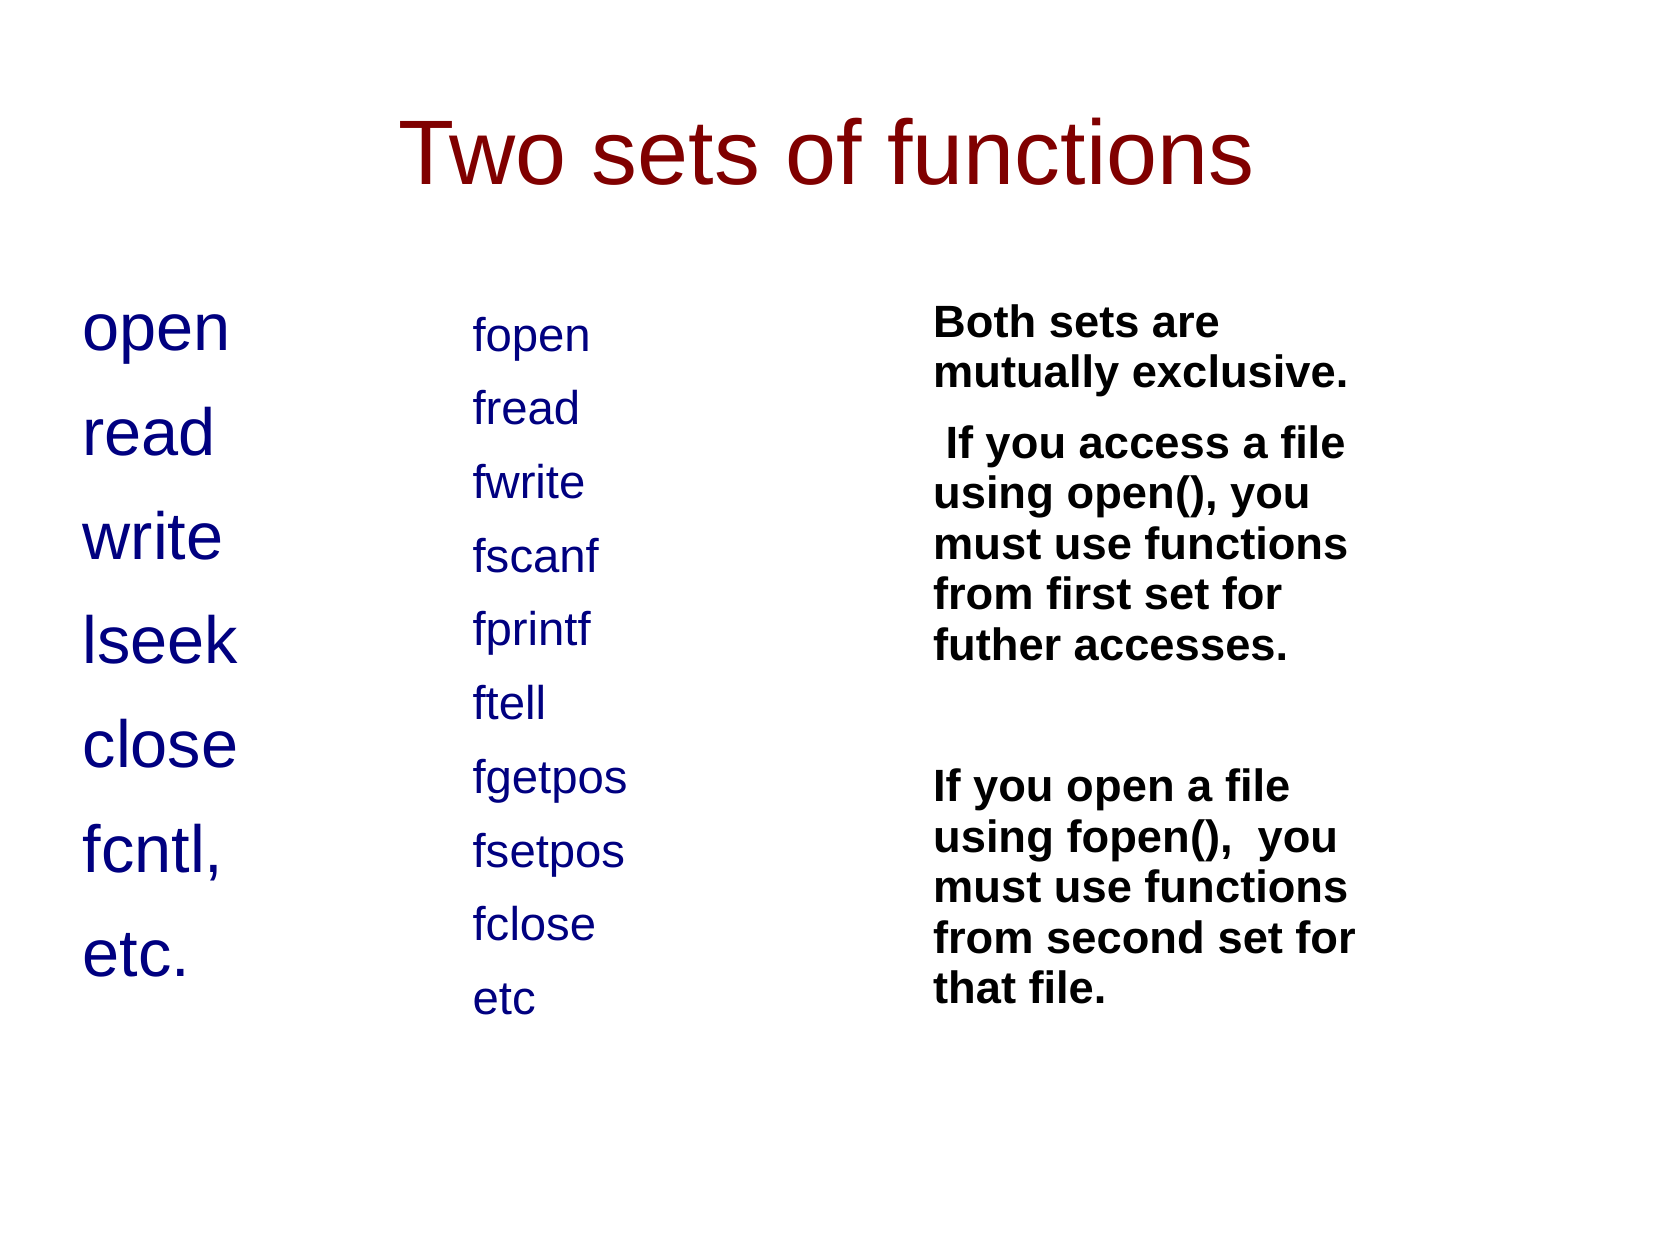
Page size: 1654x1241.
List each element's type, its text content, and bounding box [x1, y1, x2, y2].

list fopen fread fwrite fscanf fprintf ftell fgetpos fsetpos fclose etc [472, 308, 809, 1028]
list open read write lseek close fcntl, etc. [82, 290, 809, 1010]
list Both sets are mutually exclusive. If you access a file using open(), you must use functions from first set for futher accesses. If you open a file using fopen(), you must use functions from second set for that file. [933, 296, 1418, 1016]
title Two sets of functions [82, 49, 1571, 257]
